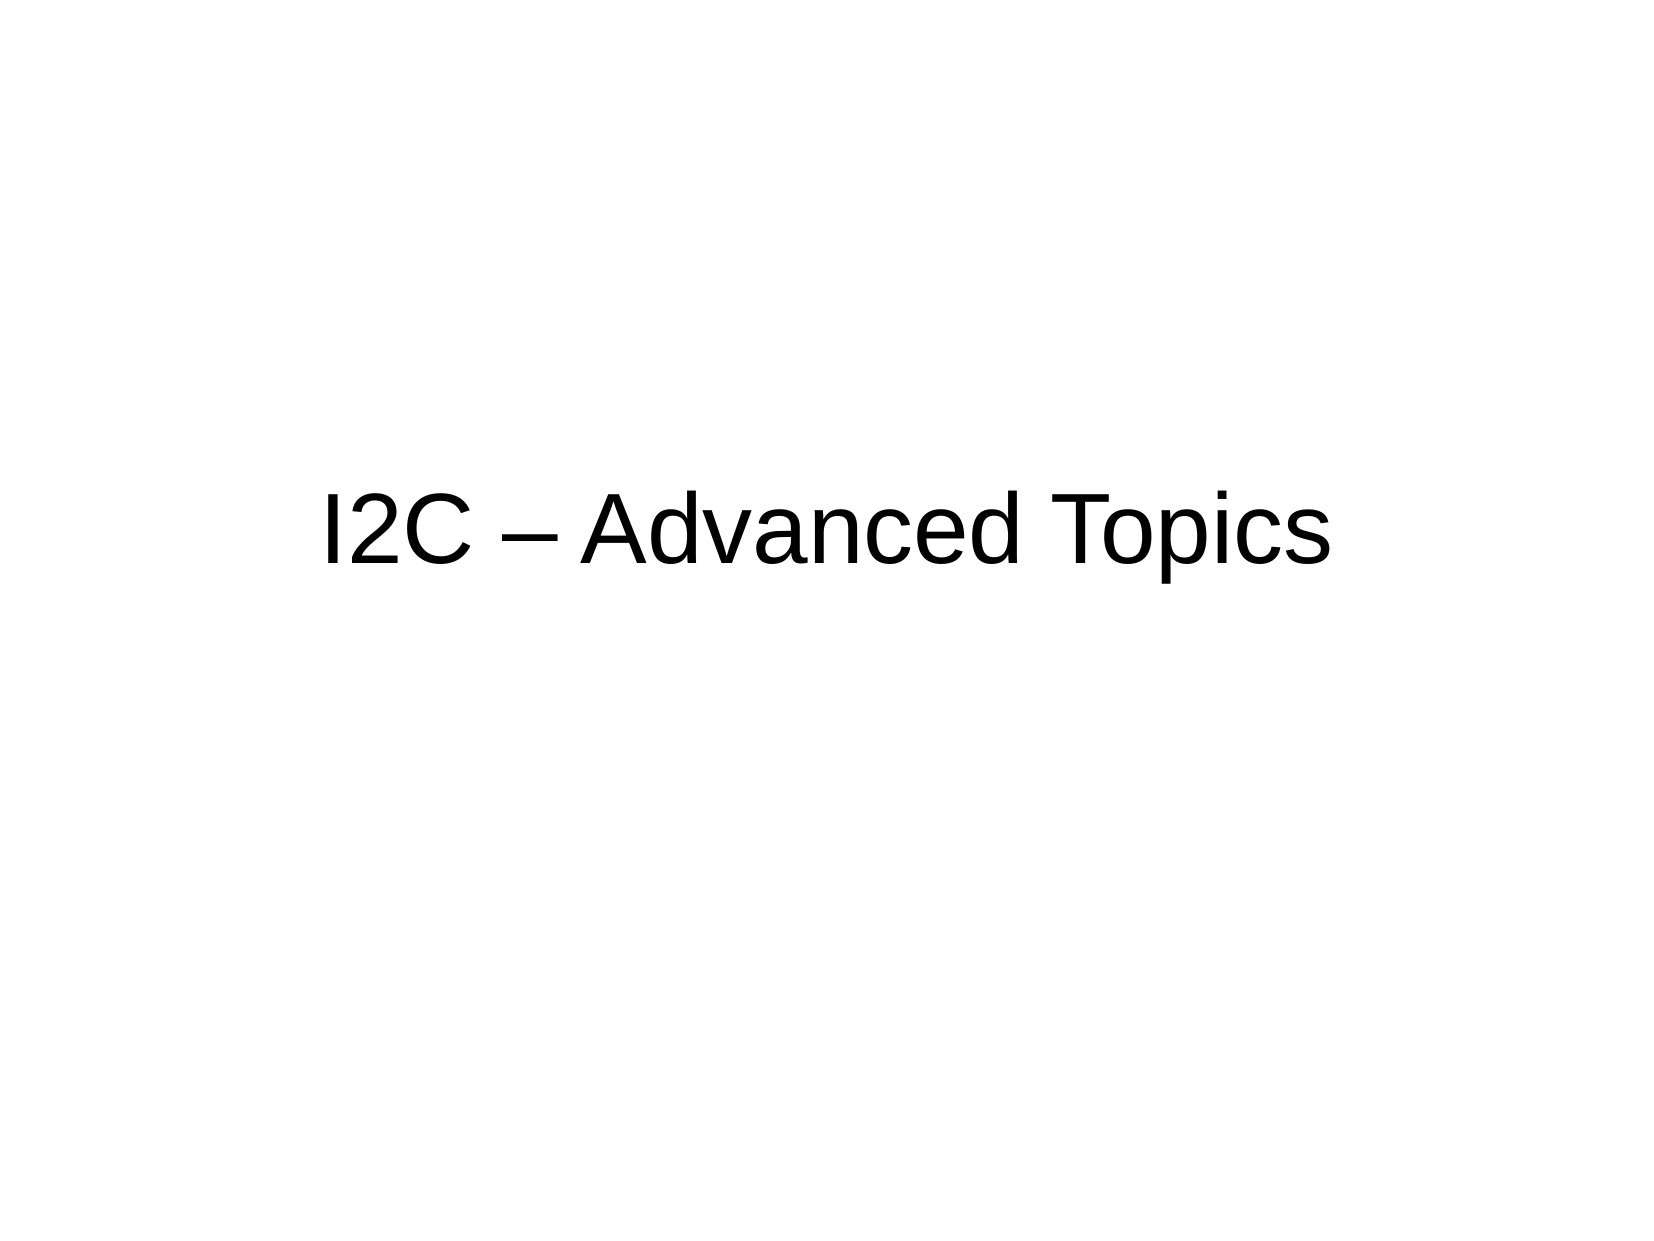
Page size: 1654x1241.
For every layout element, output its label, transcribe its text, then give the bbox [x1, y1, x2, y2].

subtitle I2C – Advanced Topics [82, 49, 1571, 1010]
